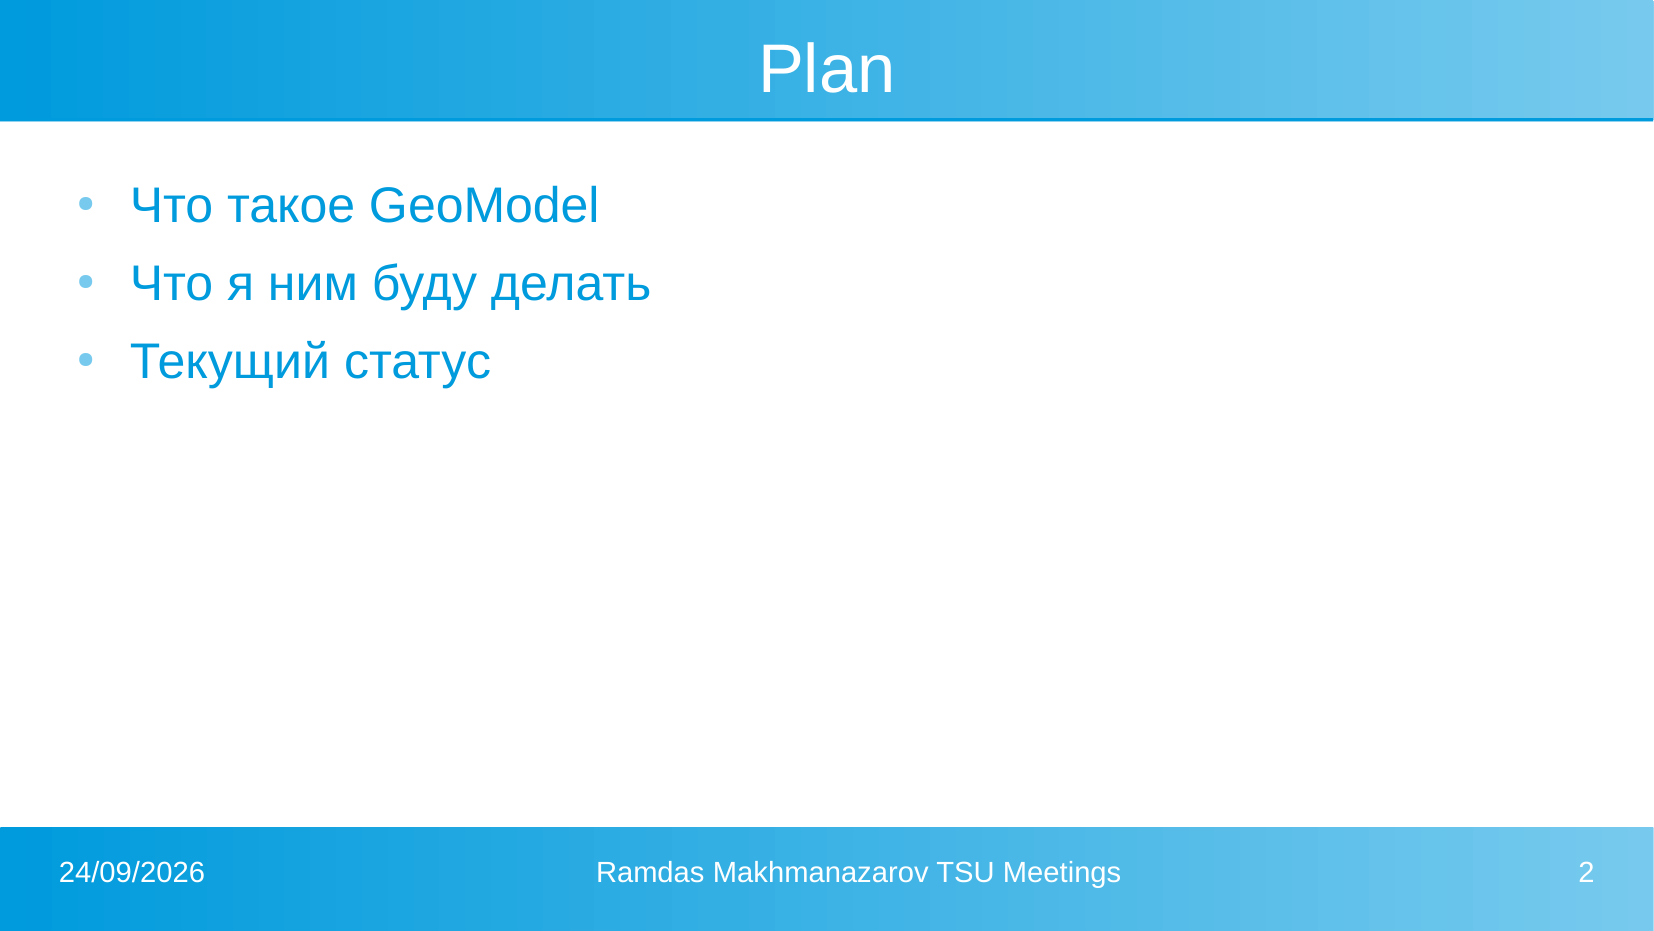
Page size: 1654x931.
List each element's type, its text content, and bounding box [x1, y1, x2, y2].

title Plan [59, 29, 1595, 108]
list Что такое GeoModel Что я ним буду делать Текущий статус [59, 177, 1595, 768]
